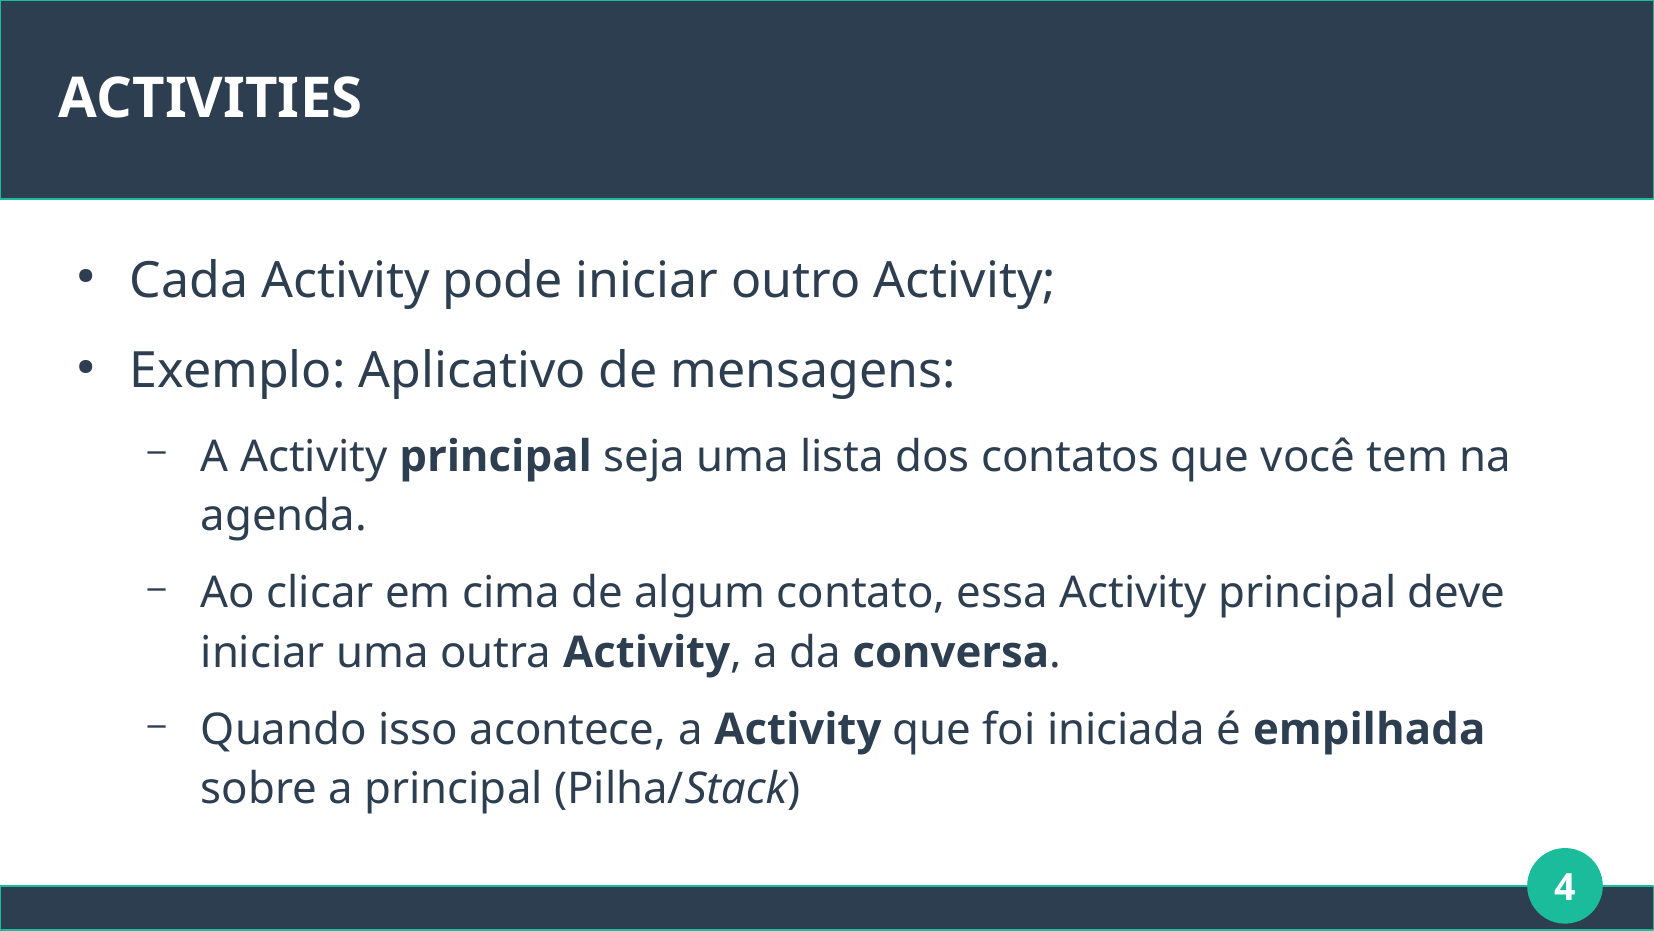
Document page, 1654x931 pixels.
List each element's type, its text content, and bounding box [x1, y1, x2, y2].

list Cada Activity pode iniciar outro Activity; Exemplo: Aplicativo de mensagens: A Activity principal seja uma lista dos contatos que você tem na agenda. Ao clicar em cima de algum contato, essa Activity principal deve iniciar uma outra Activity, a da conversa. Quando isso acontece, a Activity que foi iniciada é empilhada sobre a principal (Pilha/Stack) [59, 243, 1595, 864]
title ACTIVITIES [59, 37, 1595, 155]
